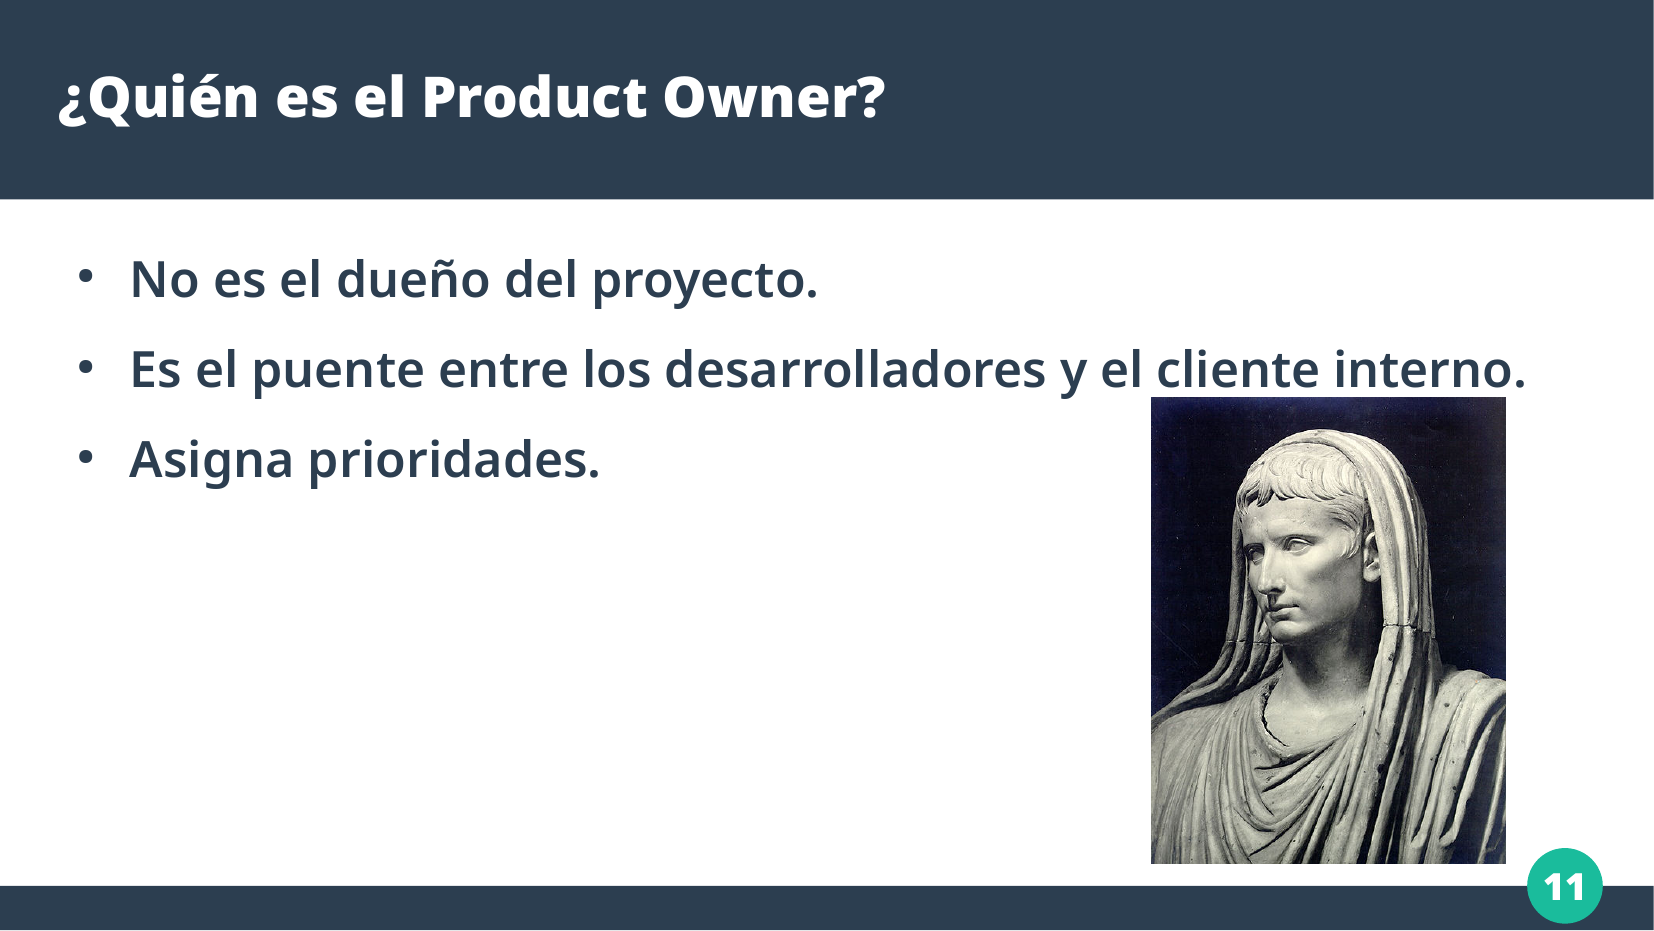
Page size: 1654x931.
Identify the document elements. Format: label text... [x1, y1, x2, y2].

picture [1151, 397, 1506, 864]
title ¿Quién es el Product Owner? [59, 37, 1595, 155]
list No es el dueño del proyecto. Es el puente entre los desarrolladores y el cliente interno. Asigna prioridades. [59, 243, 1595, 864]
